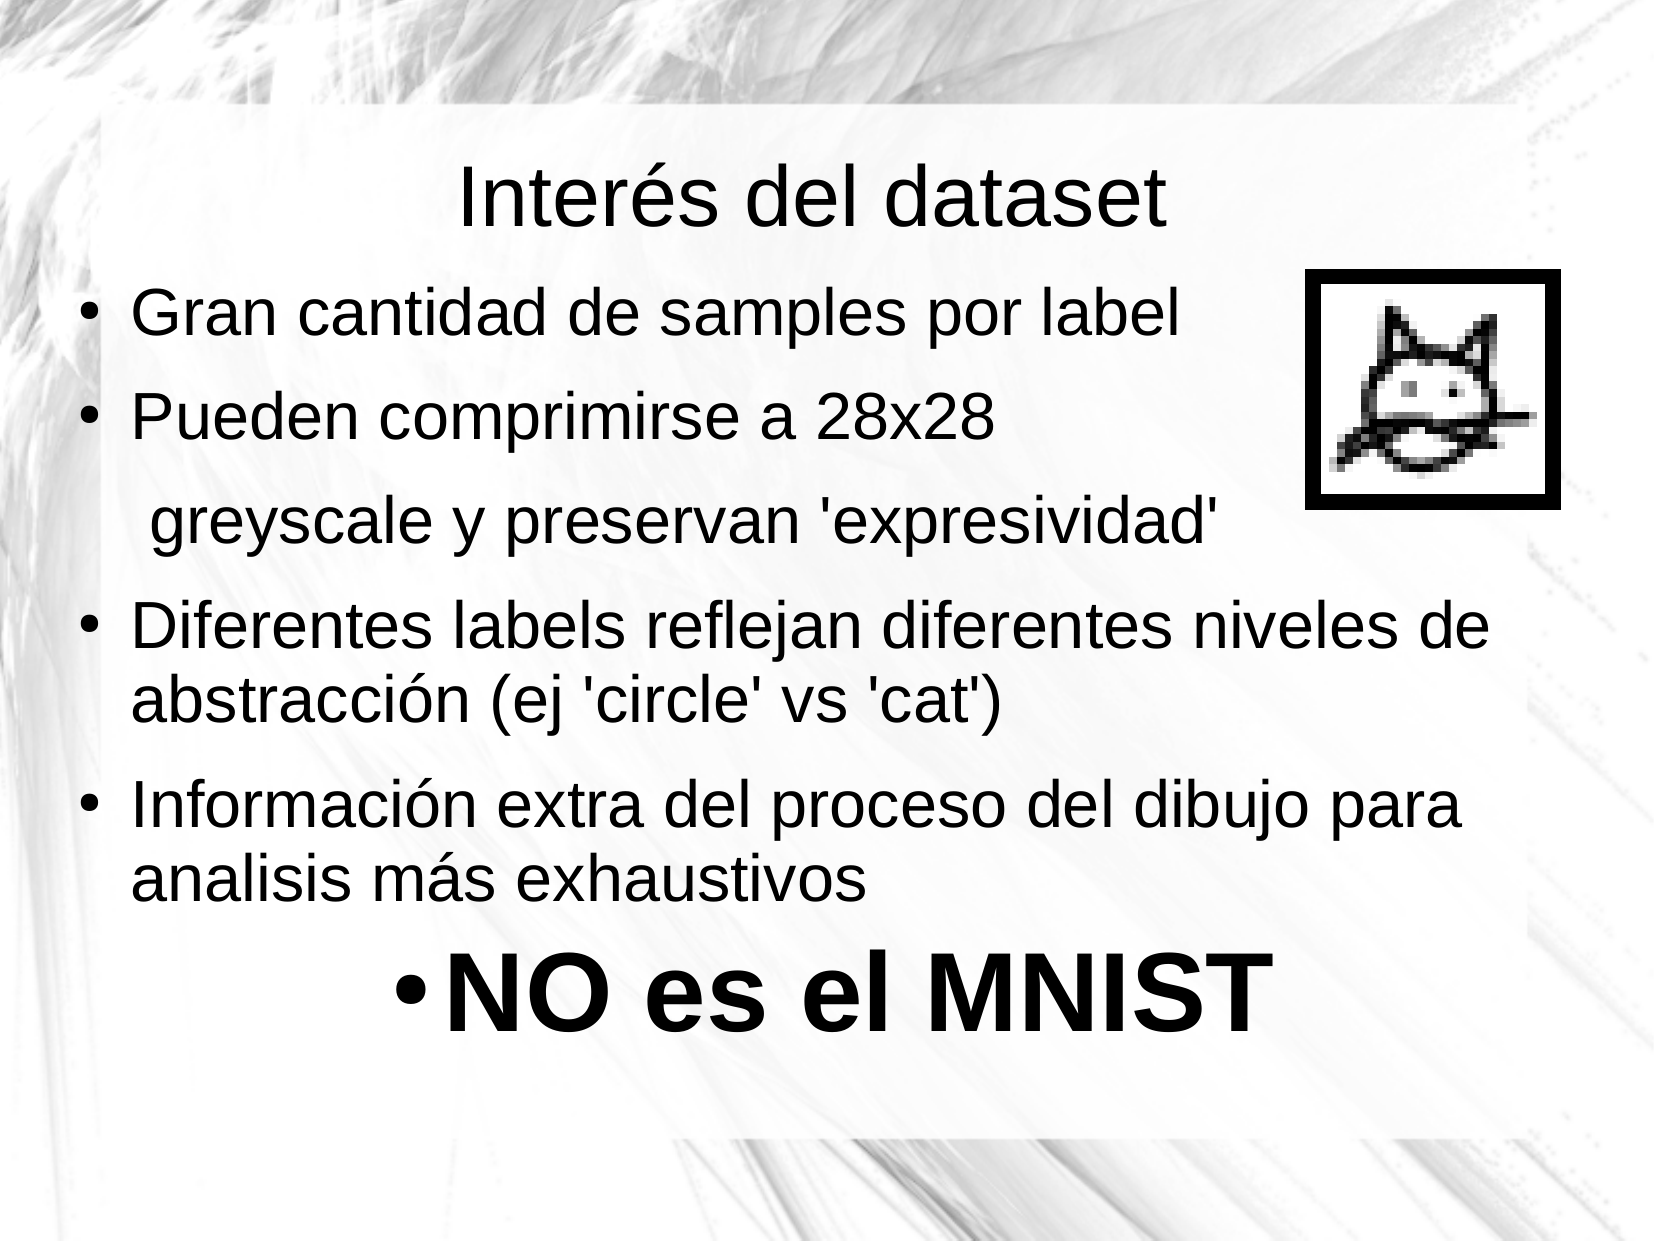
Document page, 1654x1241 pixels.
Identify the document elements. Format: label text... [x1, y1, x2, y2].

list Gran cantidad de samples por label Pueden comprimirse a 28x28 greyscale y preservan 'expresividad' Diferentes labels reflejan diferentes niveles de abstracción (ej 'circle' vs 'cat') Información extra del proceso del dibujo para analisis más exhaustivos [60, 274, 1654, 1156]
list NO es el MNIST [373, 930, 1654, 1241]
picture [0, 0, 1654, 1241]
title Interés del dataset [118, 112, 1506, 274]
